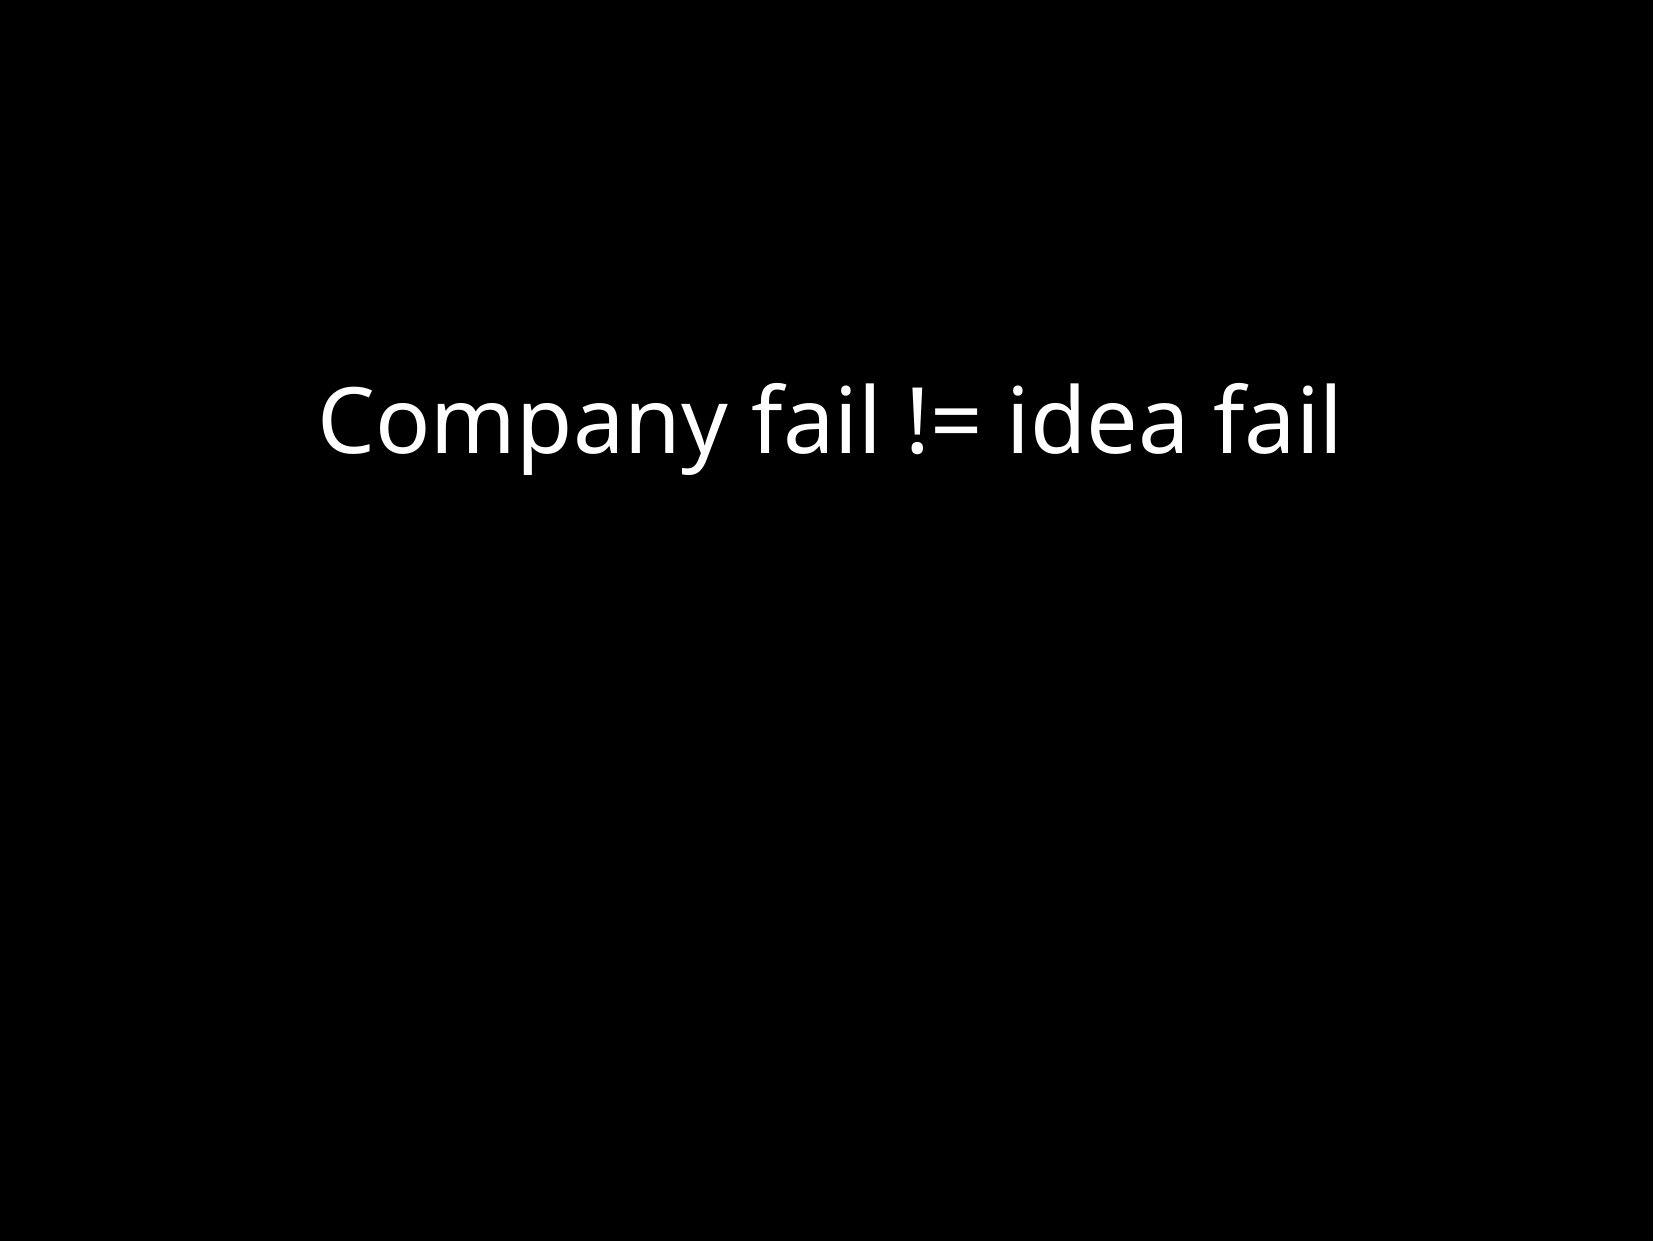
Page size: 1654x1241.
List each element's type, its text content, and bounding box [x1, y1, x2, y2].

title Company fail != idea fail [87, 315, 1576, 523]
